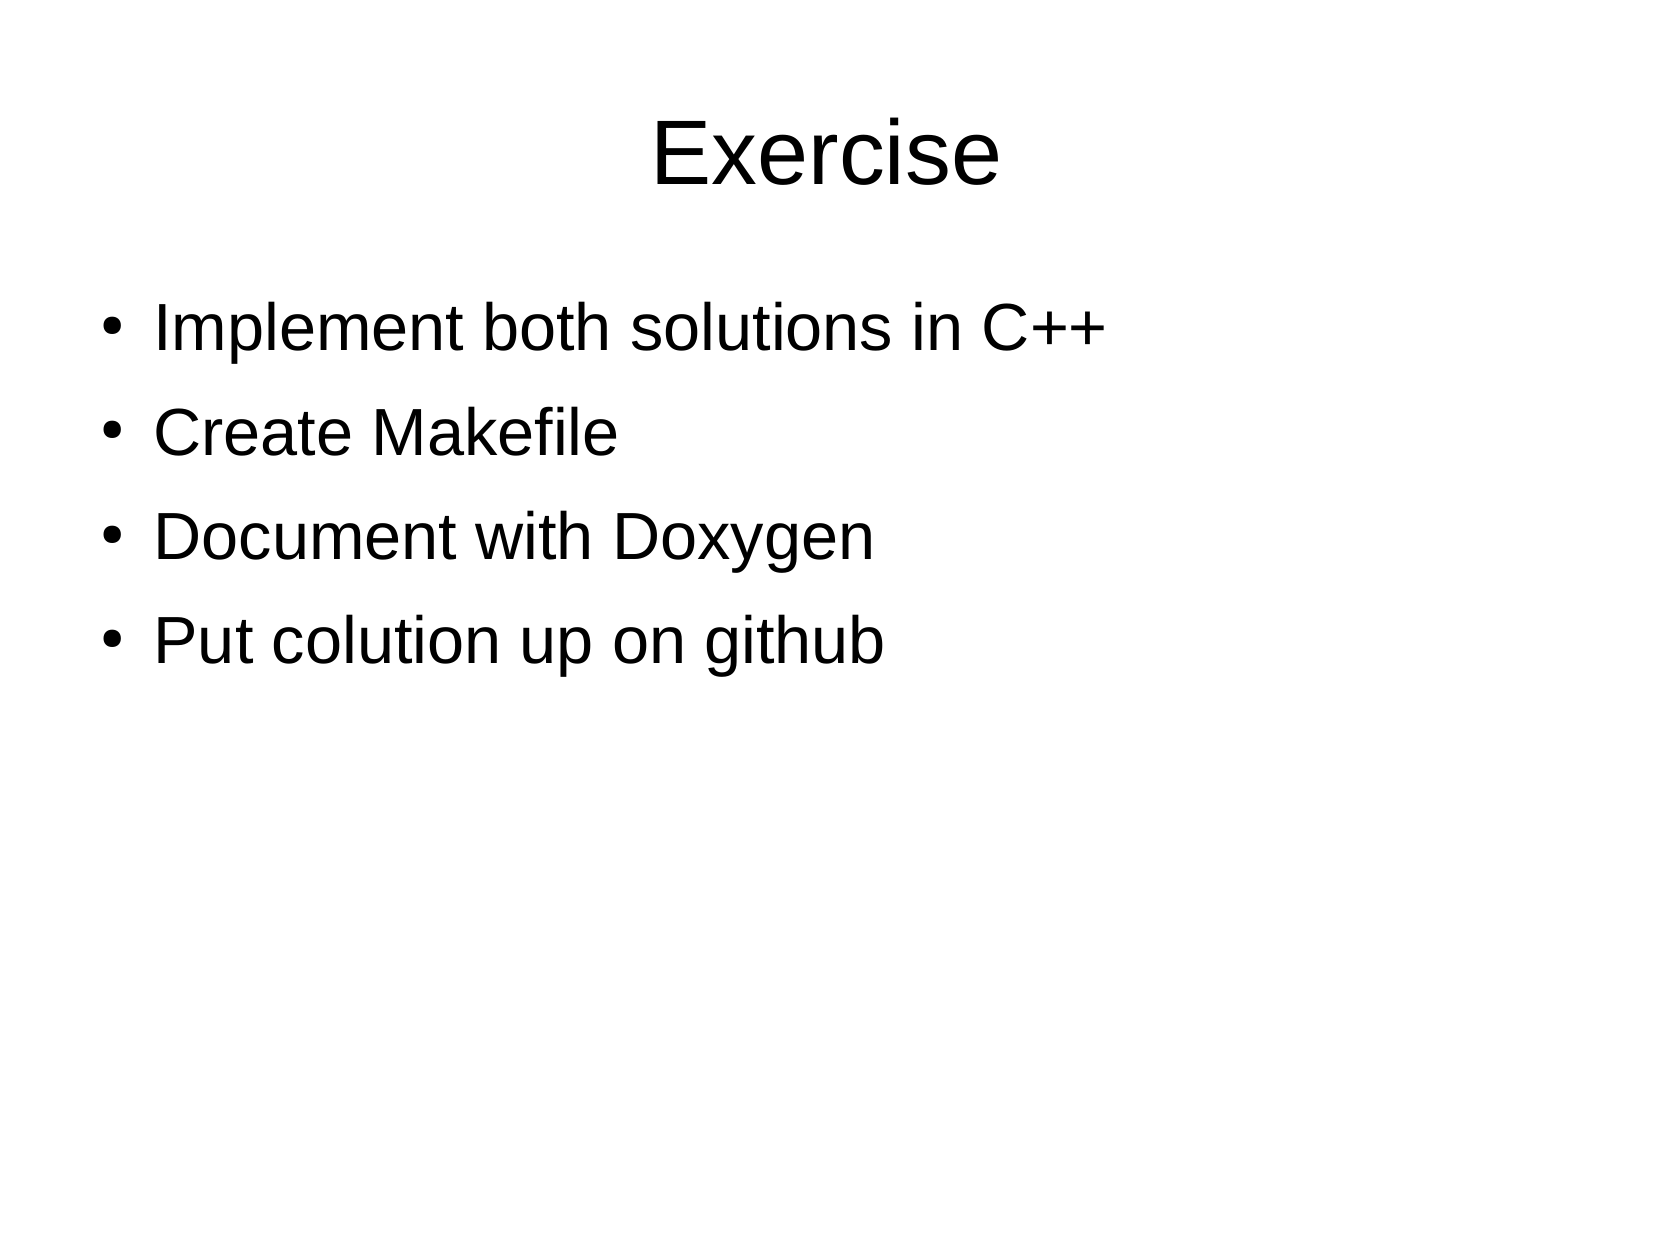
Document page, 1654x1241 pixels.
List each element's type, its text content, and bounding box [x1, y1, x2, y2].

title Exercise [82, 49, 1571, 257]
list Implement both solutions in C++ Create Makefile Document with Doxygen Put colution up on github [82, 290, 1571, 1010]
